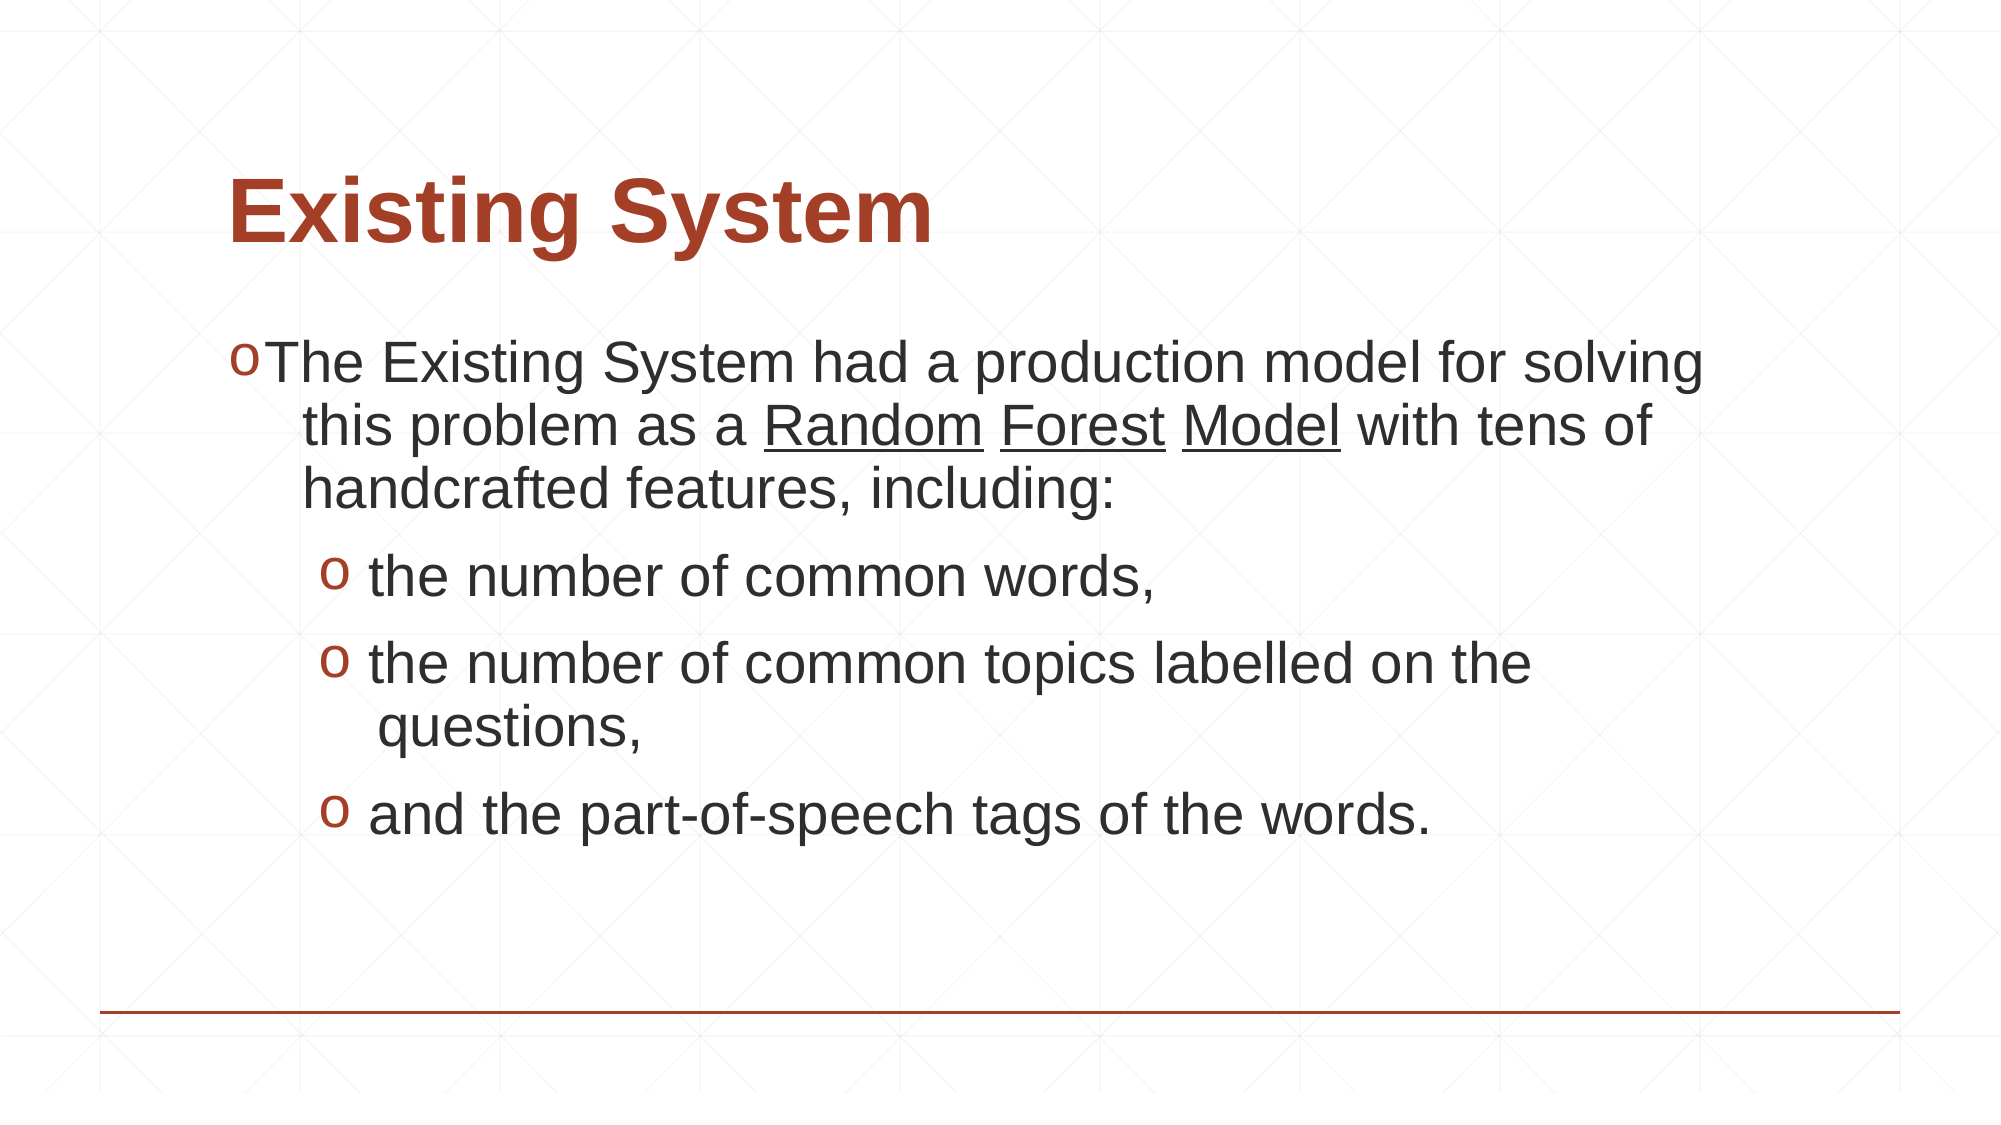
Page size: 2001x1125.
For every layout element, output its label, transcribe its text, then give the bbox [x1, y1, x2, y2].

title Existing System [212, 82, 1788, 271]
list The Existing System had a production model for solving this problem as a Random Forest Model with tens of handcrafted features, including: the number of common words, the number of common topics labelled on the questions, and the part-of-speech tags of the words. [212, 324, 1788, 950]
